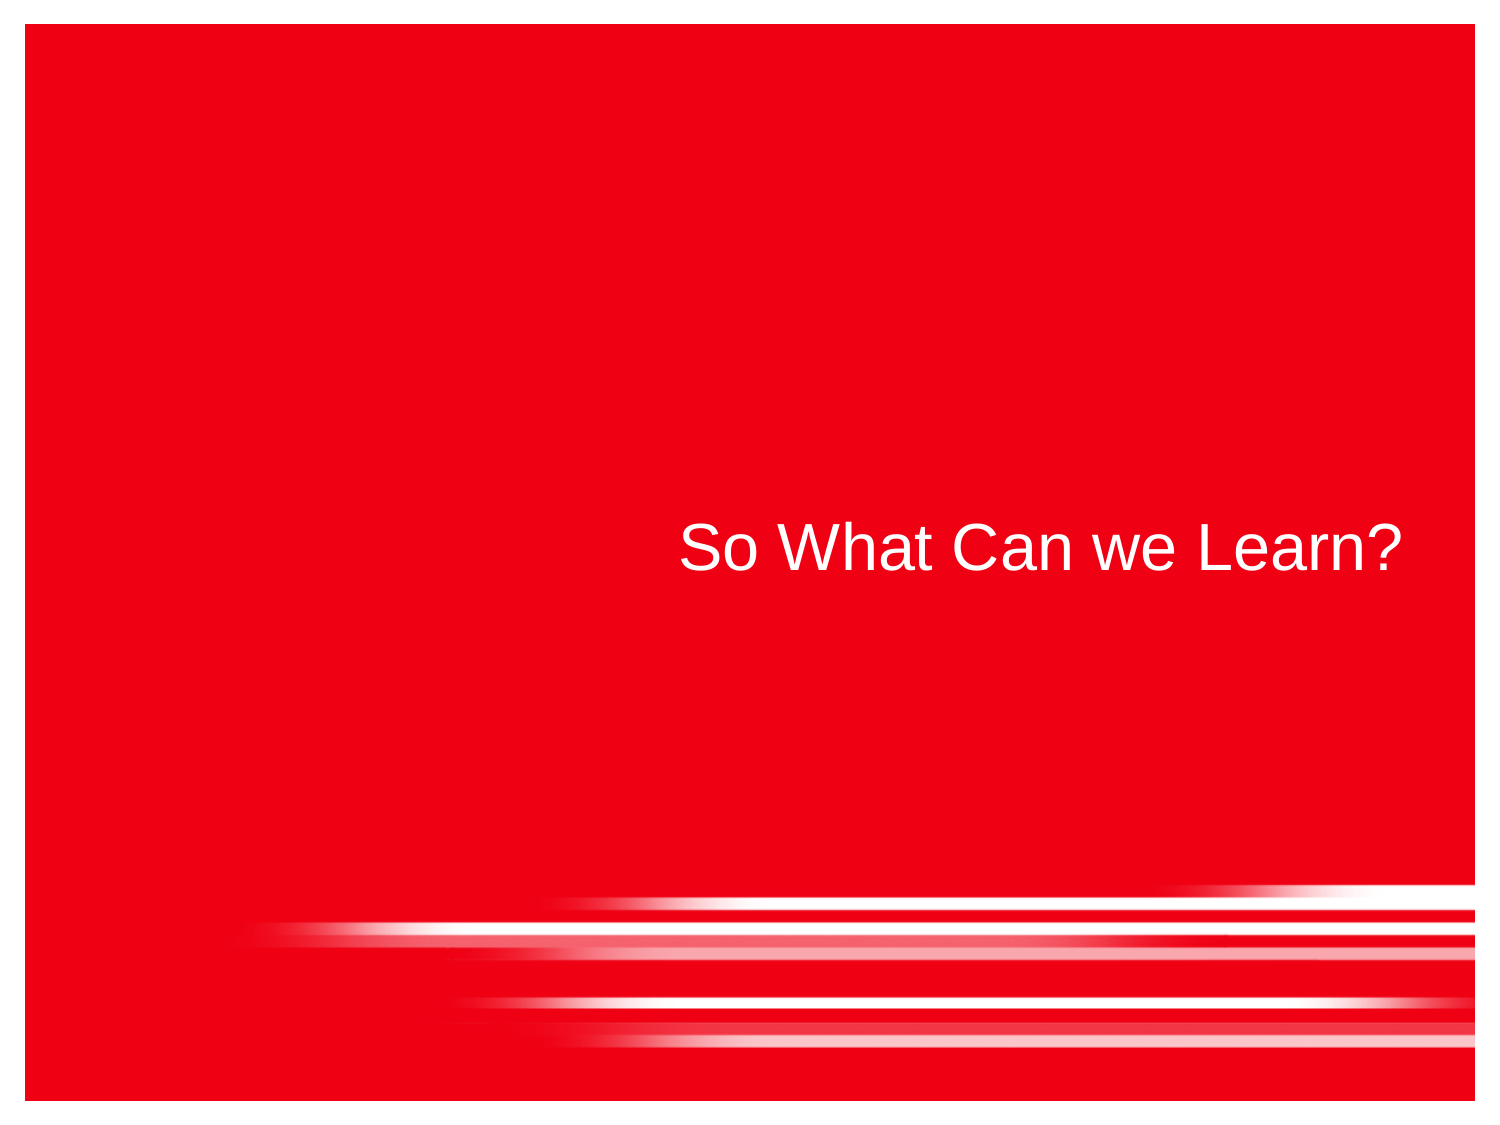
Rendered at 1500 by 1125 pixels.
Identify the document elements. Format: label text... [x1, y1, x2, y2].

picture [25, 24, 1475, 1101]
title So What Can we Learn? [53, 449, 1404, 638]
